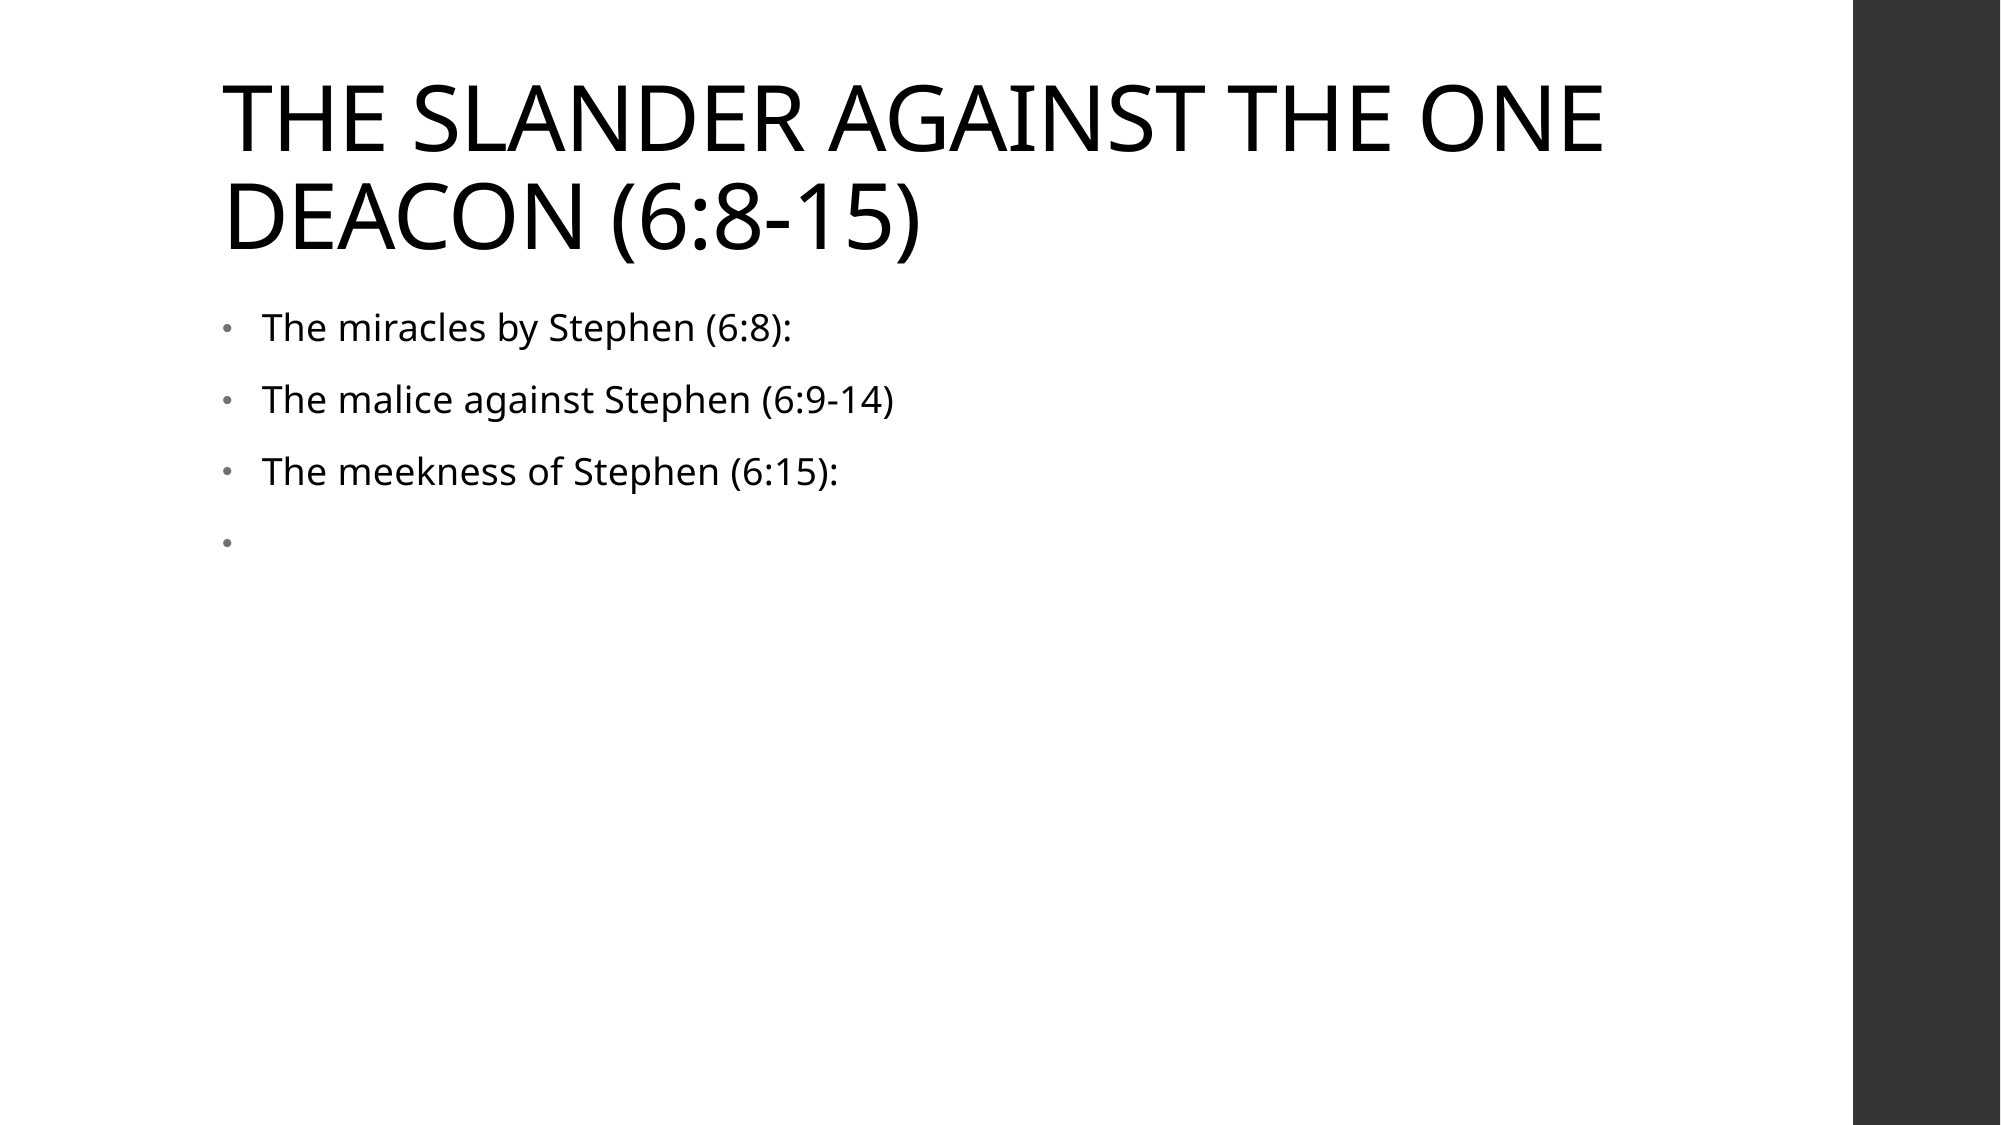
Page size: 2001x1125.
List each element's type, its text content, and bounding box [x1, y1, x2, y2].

title THE SLANDER AGAINST THE ONE DEACON (6:8-15) [206, 60, 1797, 278]
list The miracles by Stephen (6:8): The malice against Stephen (6:9-14) The meekness of Stephen (6:15): [206, 299, 1617, 1014]
